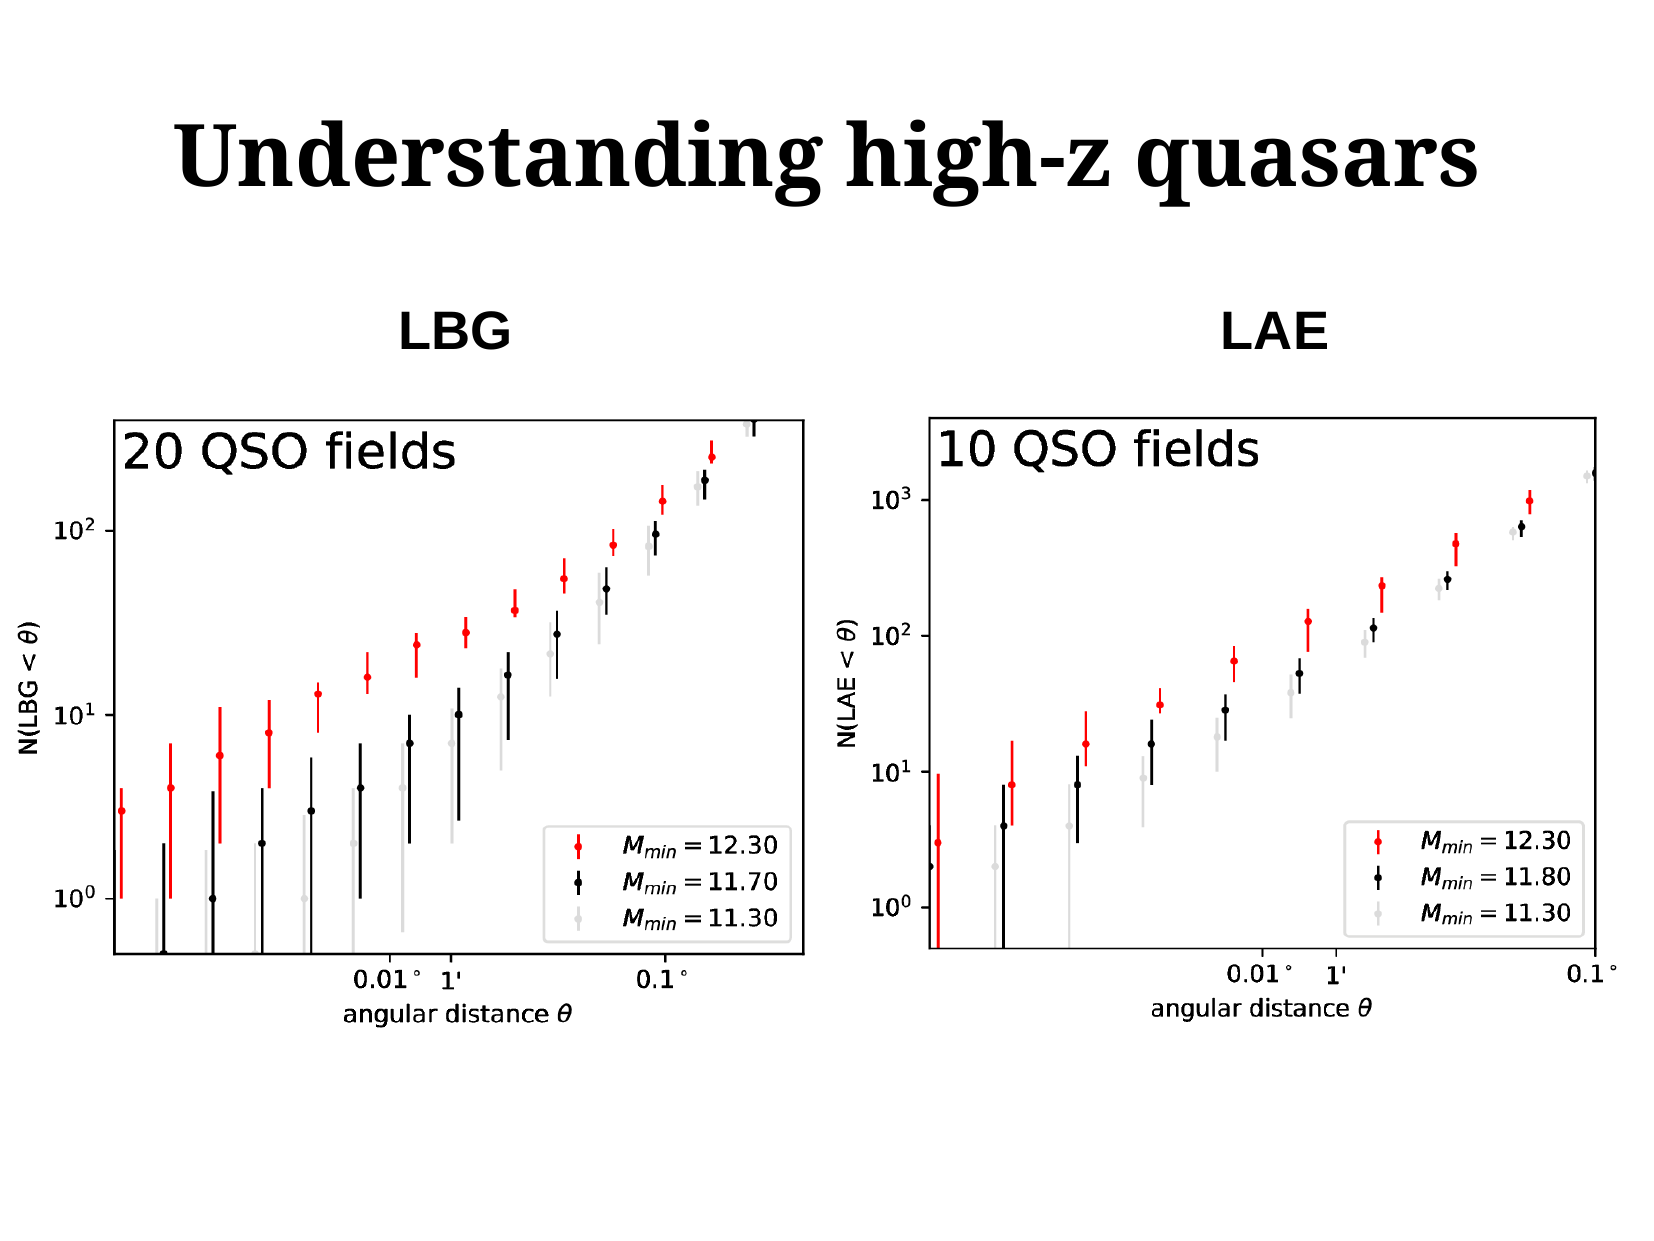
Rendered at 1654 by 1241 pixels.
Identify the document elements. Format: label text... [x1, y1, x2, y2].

text_box LBG [118, 292, 794, 369]
title Understanding high-z quasars [82, 49, 1571, 257]
text_box LAE [937, 292, 1613, 369]
picture [0, 392, 1641, 1047]
